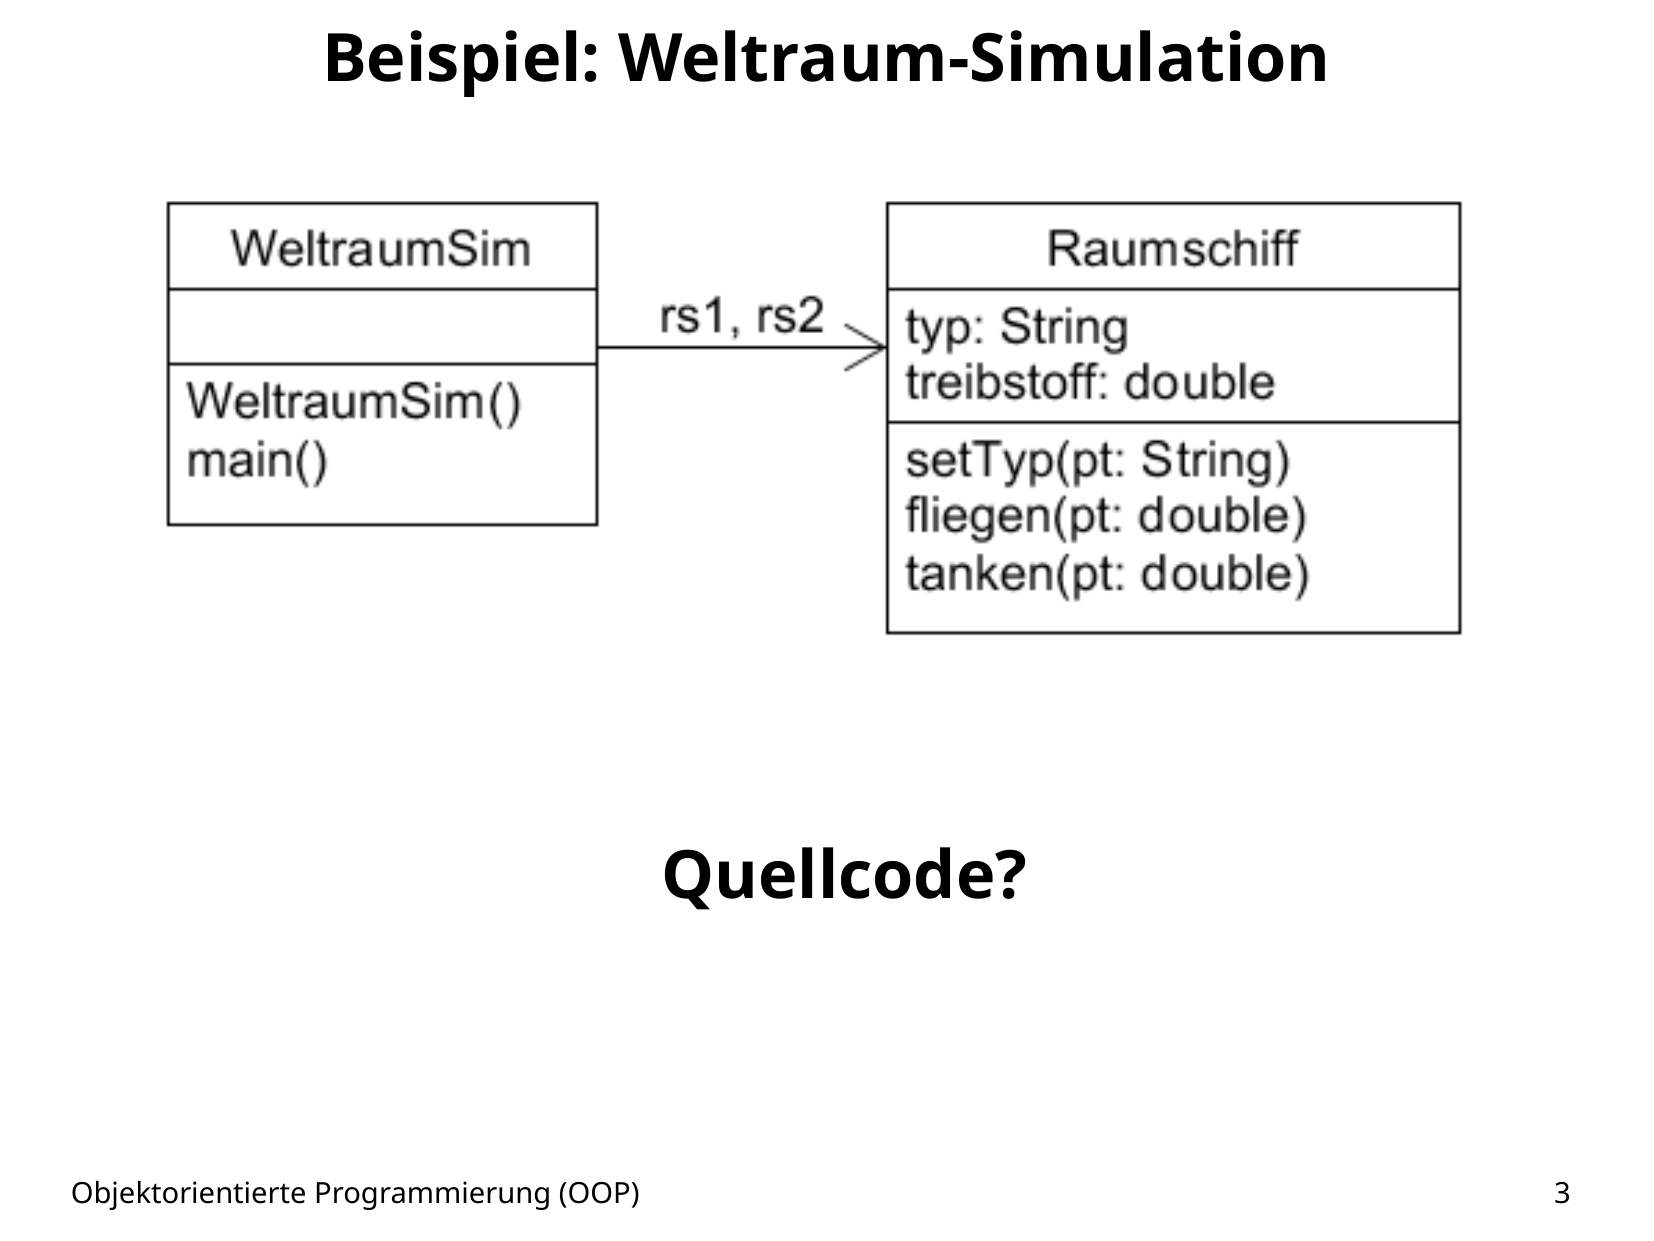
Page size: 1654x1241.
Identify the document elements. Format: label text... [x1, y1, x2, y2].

picture [165, 200, 1465, 638]
title Beispiel: Weltraum-Simulation [0, 5, 1654, 107]
list Quellcode? [59, 826, 1630, 1146]
